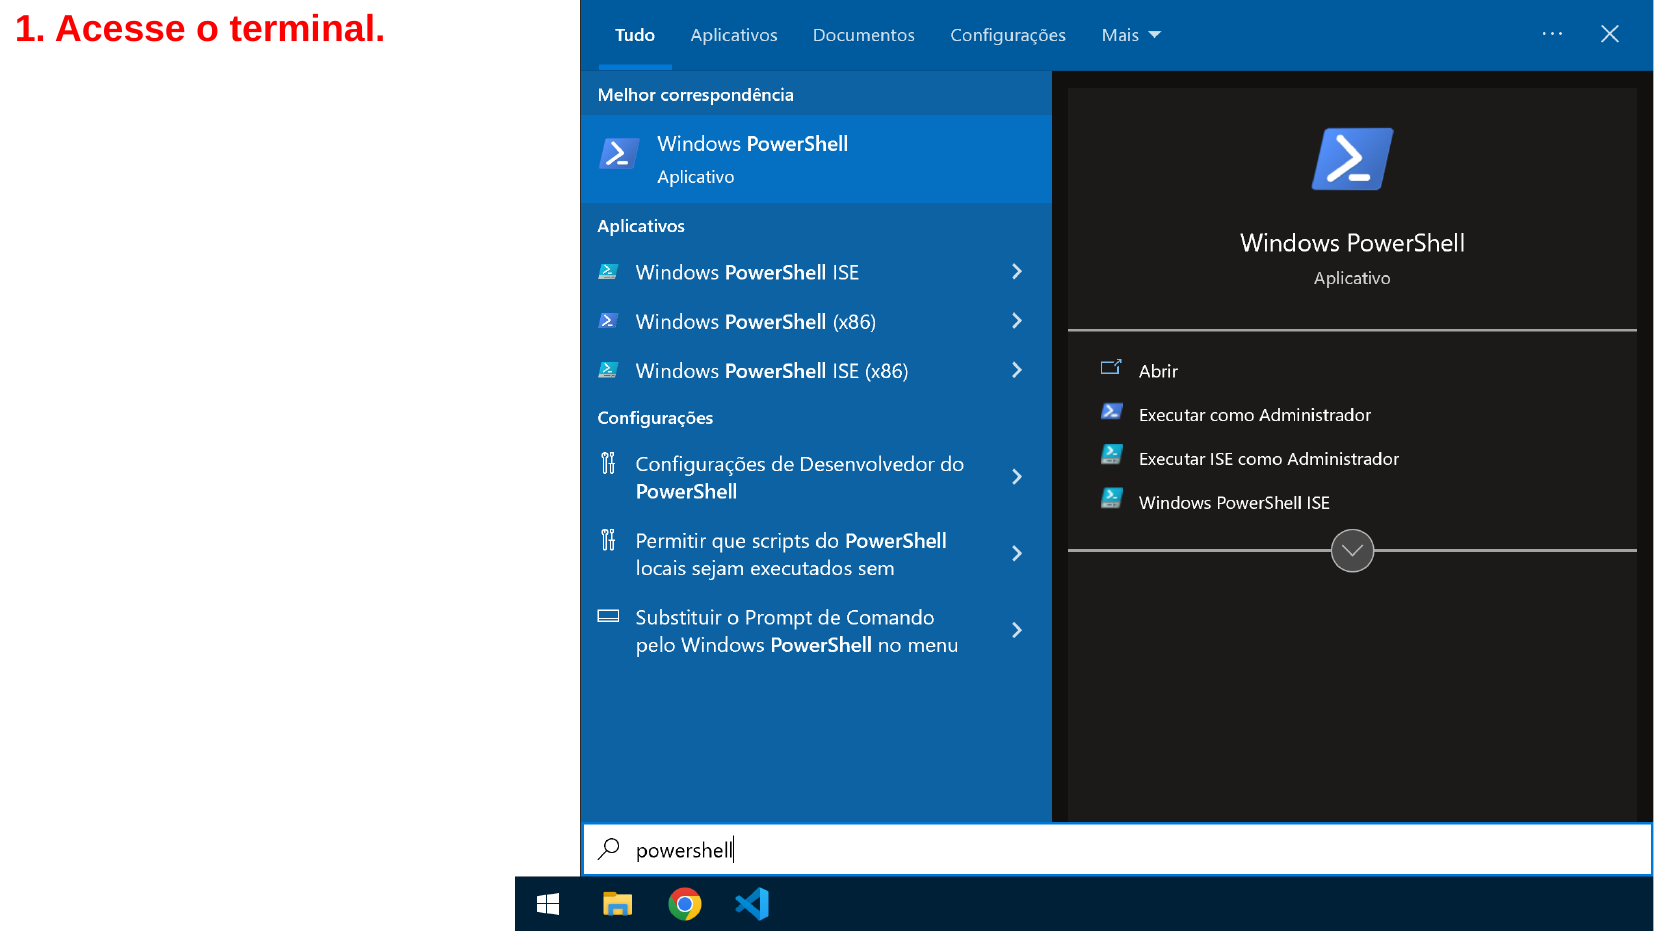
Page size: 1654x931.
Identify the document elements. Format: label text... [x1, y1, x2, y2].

picture [515, 0, 1654, 931]
text_box 1. Acesse o terminal. [0, 0, 402, 57]
